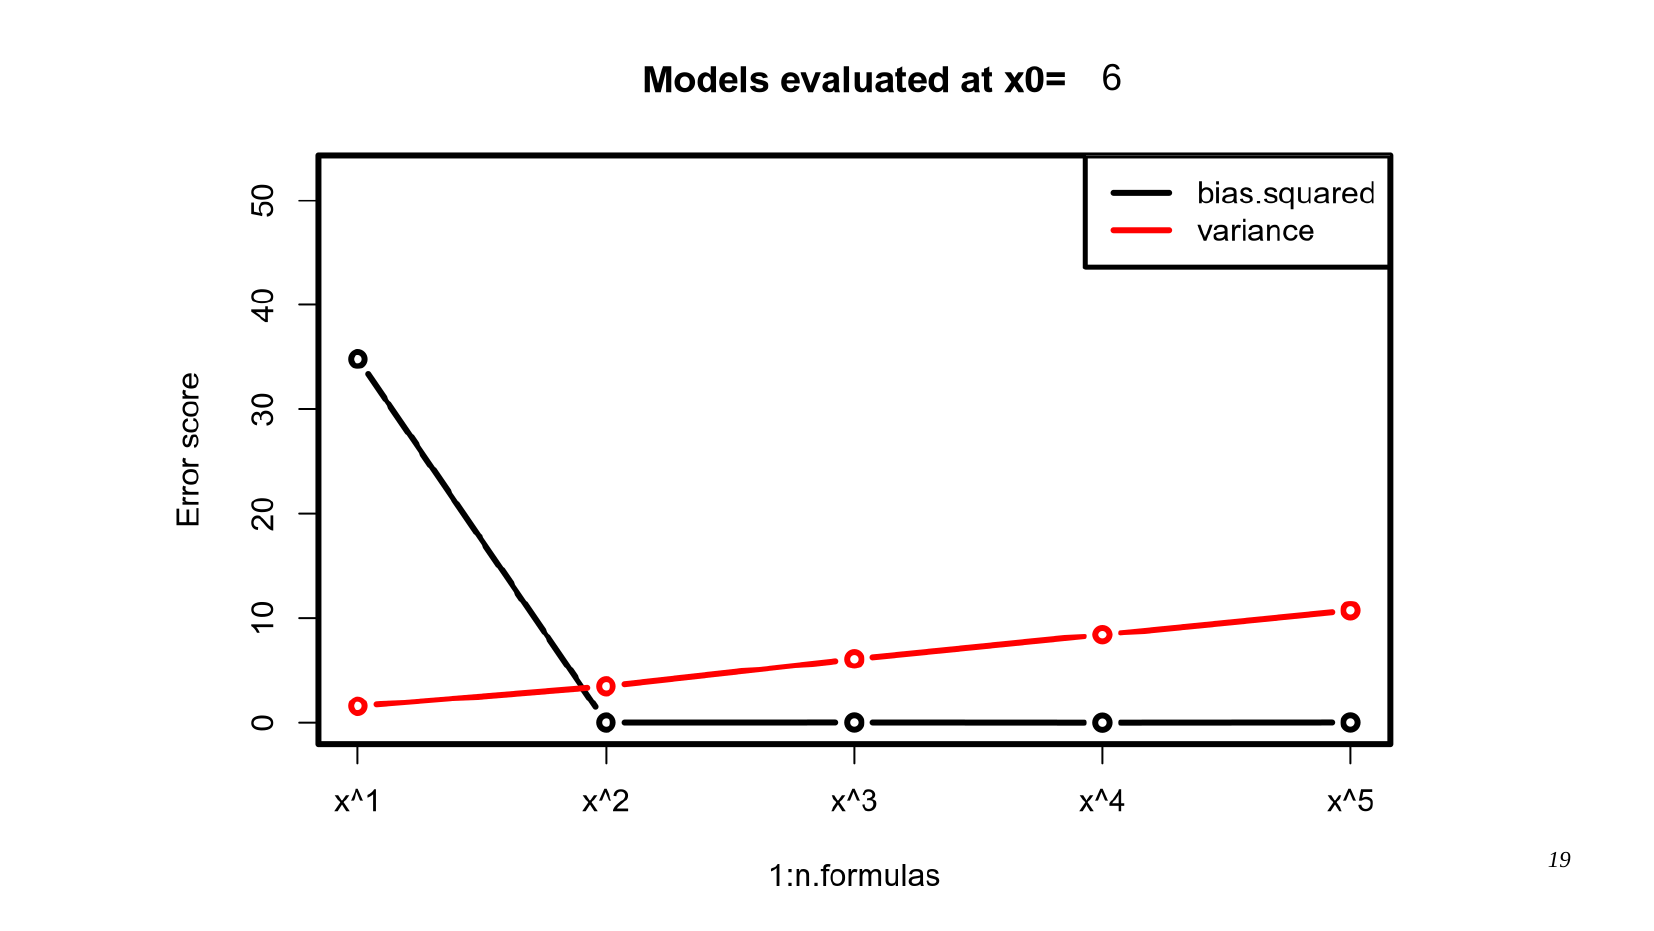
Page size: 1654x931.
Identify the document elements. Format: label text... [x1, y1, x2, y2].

picture [165, 2, 1468, 931]
text_box 6 [1086, 49, 1146, 107]
